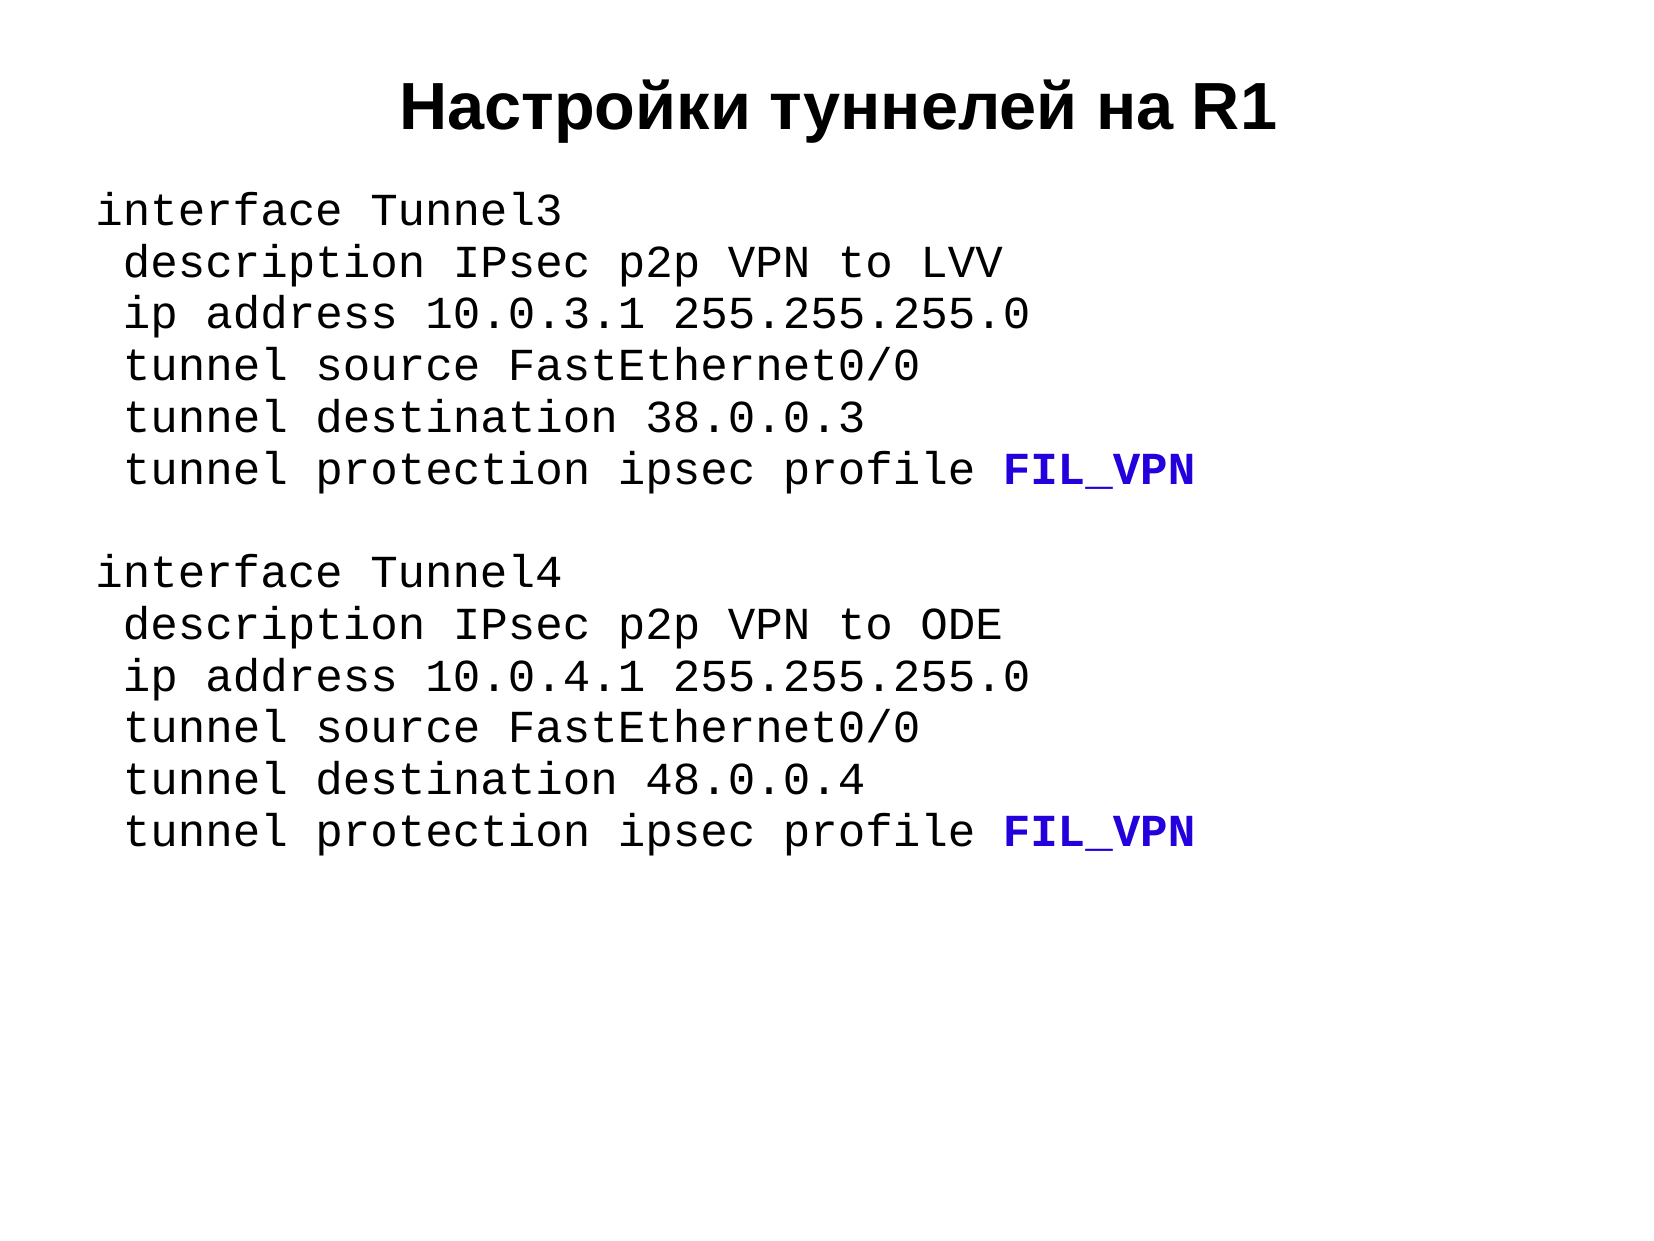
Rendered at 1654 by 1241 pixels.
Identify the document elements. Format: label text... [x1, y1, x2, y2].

list interface Tunnel3 description IPsec p2p VPN to LVV ip address 10.0.3.1 255.255.255.0 tunnel source FastEthernet0/0 tunnel destination 38.0.0.3 tunnel protection ipsec profile FIL_VPN interface Tunnel4 description IPsec p2p VPN to ODE ip address 10.0.4.1 255.255.255.0 tunnel source FastEthernet0/0 tunnel destination 48.0.0.4 tunnel protection ipsec profile FIL_VPN [95, 187, 1538, 1208]
text_box Настройки туннелей на R1 [64, 37, 1613, 151]
